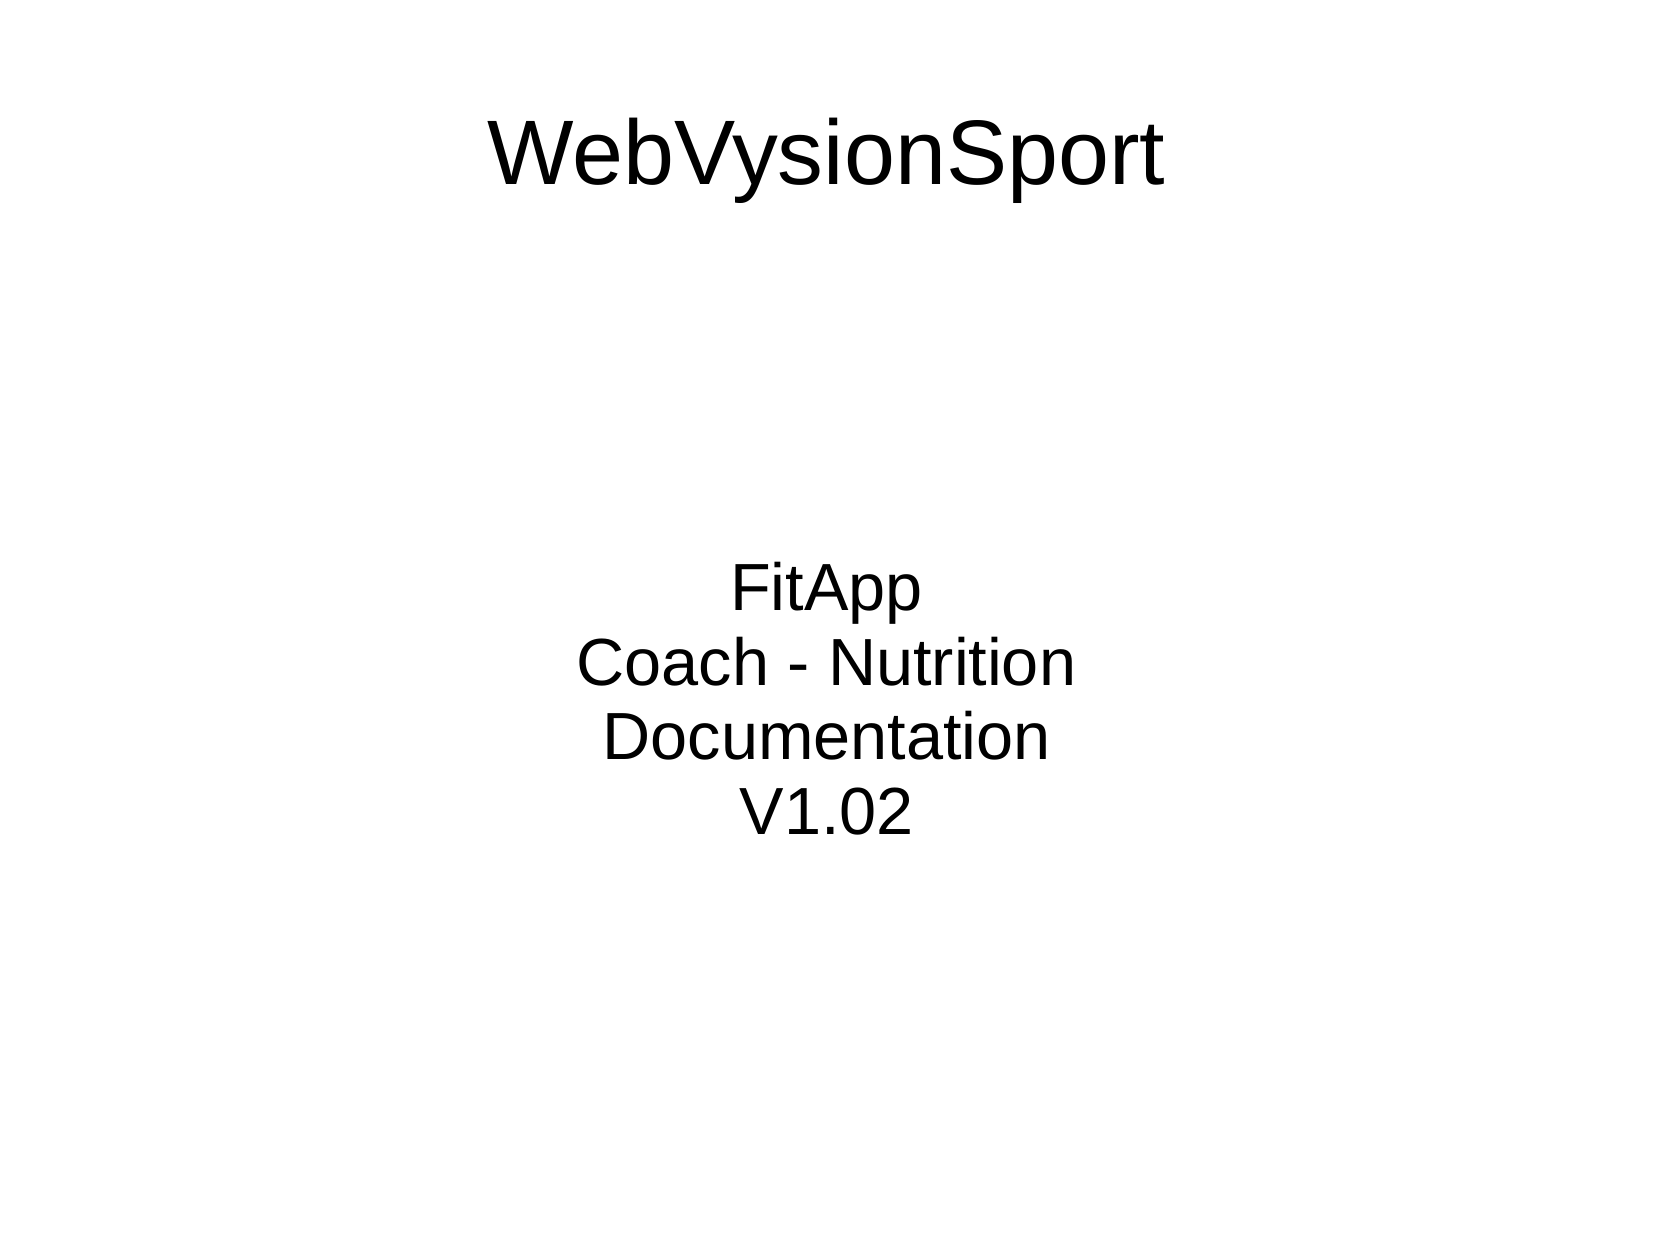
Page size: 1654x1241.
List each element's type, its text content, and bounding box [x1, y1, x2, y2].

title WebVysionSport [82, 49, 1571, 257]
subtitle FitApp Coach - Nutrition Documentation V1.02 [82, 290, 1571, 1109]
